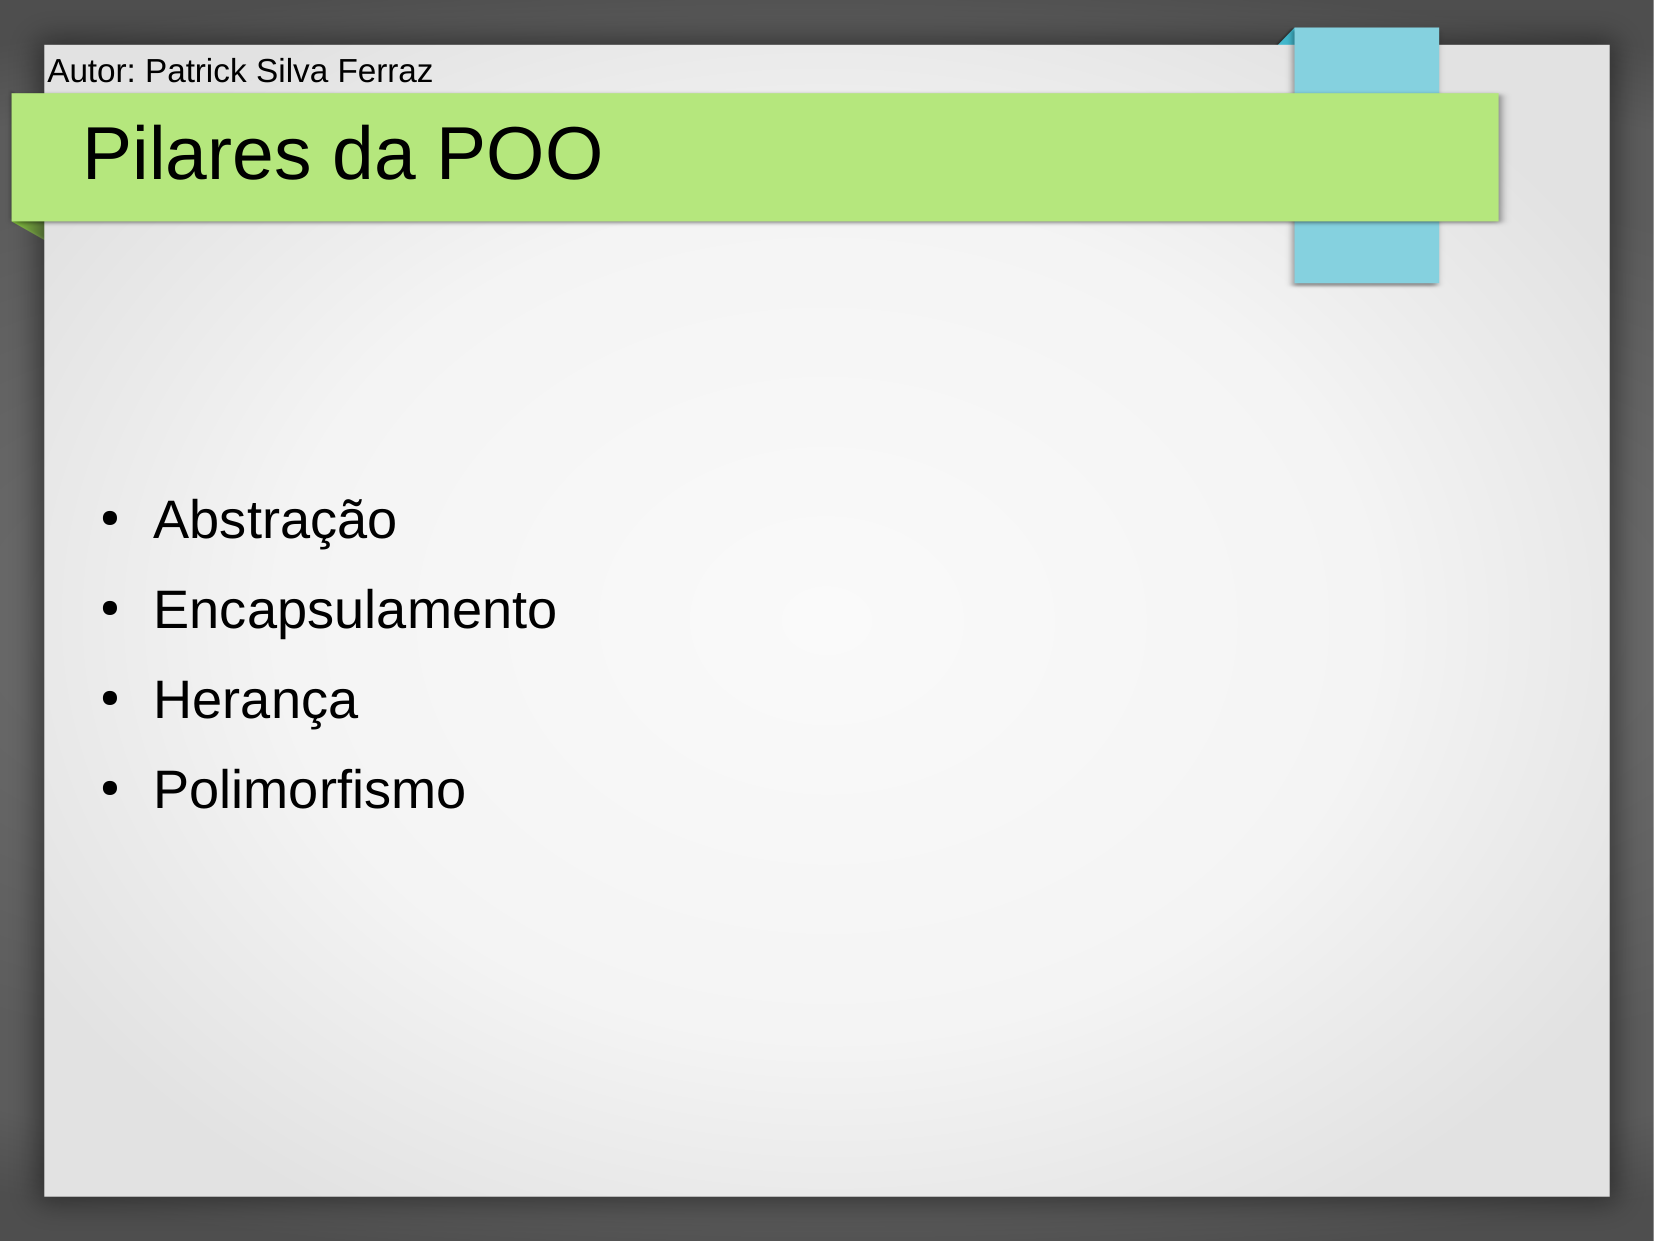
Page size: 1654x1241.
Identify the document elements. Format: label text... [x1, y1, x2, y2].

list Abstração Encapsulamento Herança Polimorfismo [82, 295, 1571, 1015]
text_box Autor: Patrick Silva Ferraz [47, 47, 876, 95]
picture [0, 0, 1654, 1241]
title Pilares da POO [82, 94, 1264, 213]
